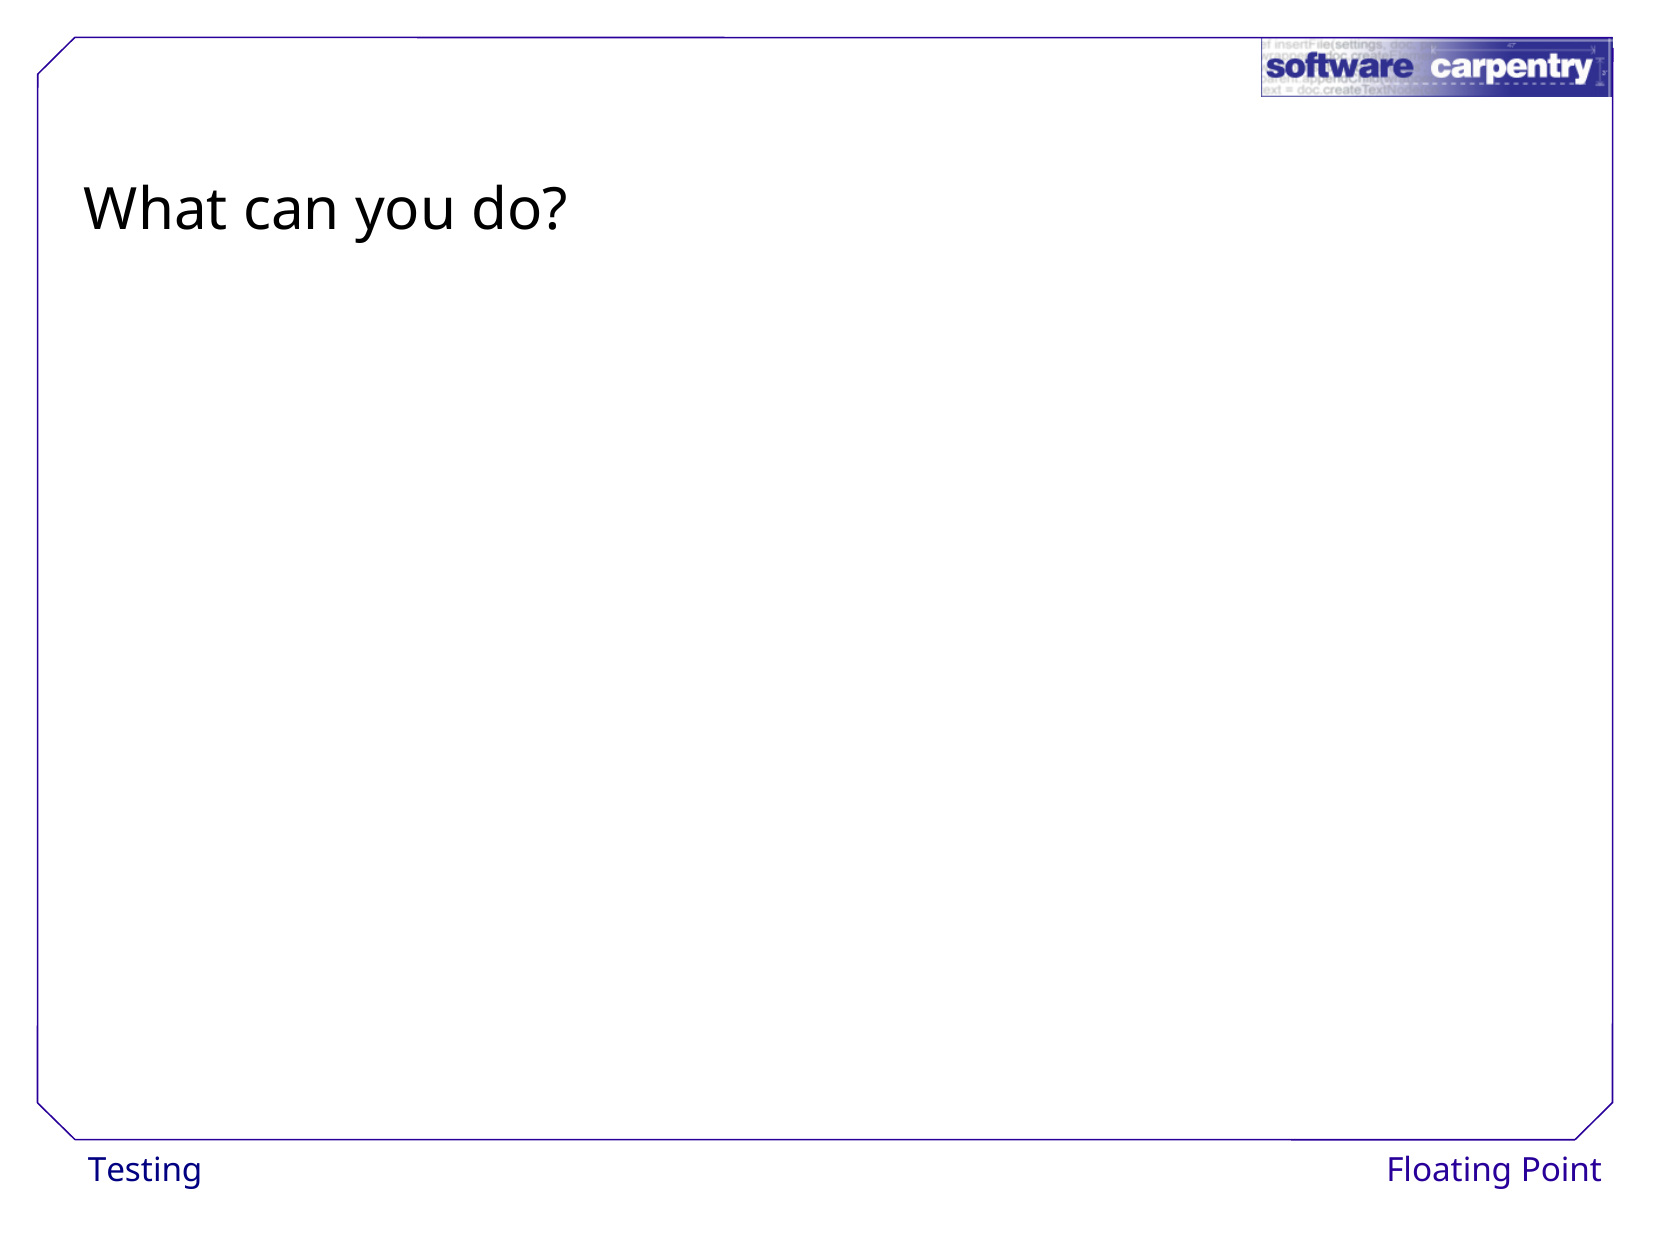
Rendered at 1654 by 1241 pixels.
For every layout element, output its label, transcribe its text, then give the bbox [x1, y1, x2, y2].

text_box What can you do? [69, 128, 733, 250]
picture [1261, 39, 1613, 97]
